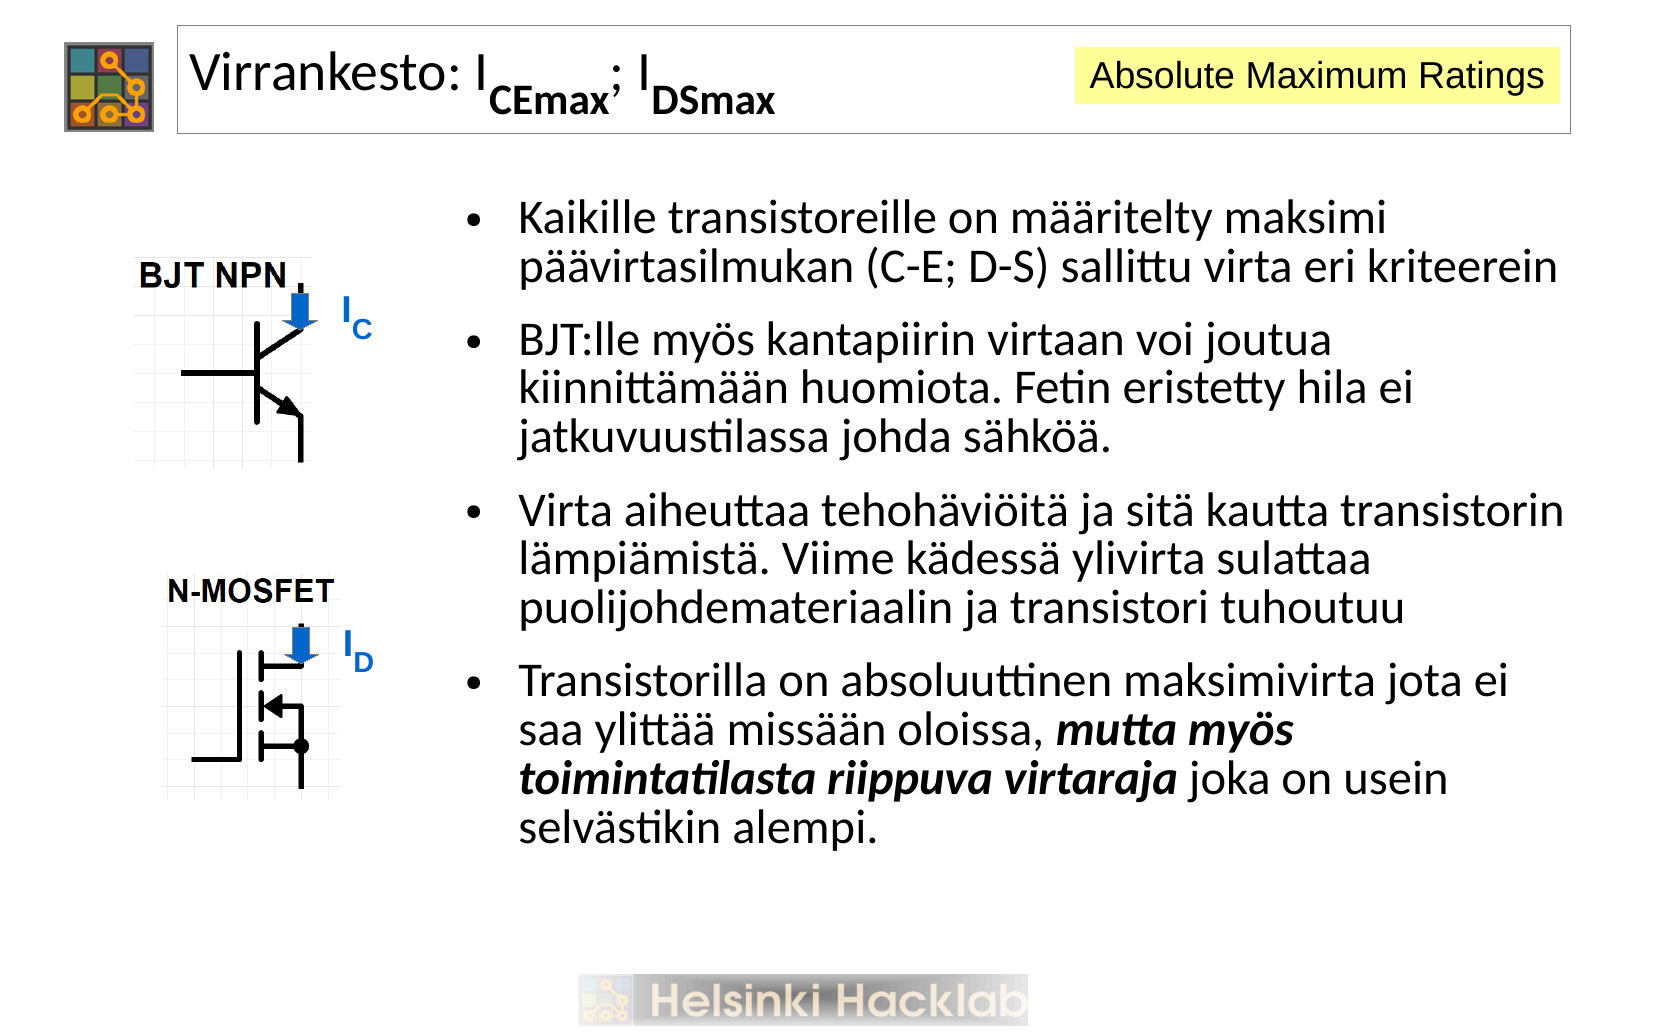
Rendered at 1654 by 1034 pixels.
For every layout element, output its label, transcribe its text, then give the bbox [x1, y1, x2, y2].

text_box [284, 627, 319, 664]
picture [133, 256, 312, 468]
text_box [282, 293, 318, 330]
text_box IC [326, 269, 388, 354]
title Virrankesto: ICEmax; IDSmax [177, 25, 1571, 134]
picture [163, 573, 341, 800]
text_box Absolute Maximum Ratings [1074, 47, 1560, 105]
picture [64, 42, 154, 132]
list Kaikille transistoreille on määritelty maksimi päävirtasilmukan (C-E; D-S) sallittu virta eri kriteerein BJT:lle myös kantapiirin virtaan voi joutua kiinnittämään huomiota. Fetin eristetty hila ei jatkuvuustilassa johda sähköä. Virta aiheuttaa tehohäviöitä ja sitä kautta transistorin lämpiämistä. Viime kädessä ylivirta sulattaa puolijohdemateriaalin ja transistori tuhoutuu Transistorilla on absoluuttinen maksimivirta jota ei saa ylittää missään oloissa, mutta myös toimintatilasta riippuva virtaraja joka on usein selvästikin alempi. [447, 196, 1571, 981]
text_box ID [328, 603, 390, 688]
